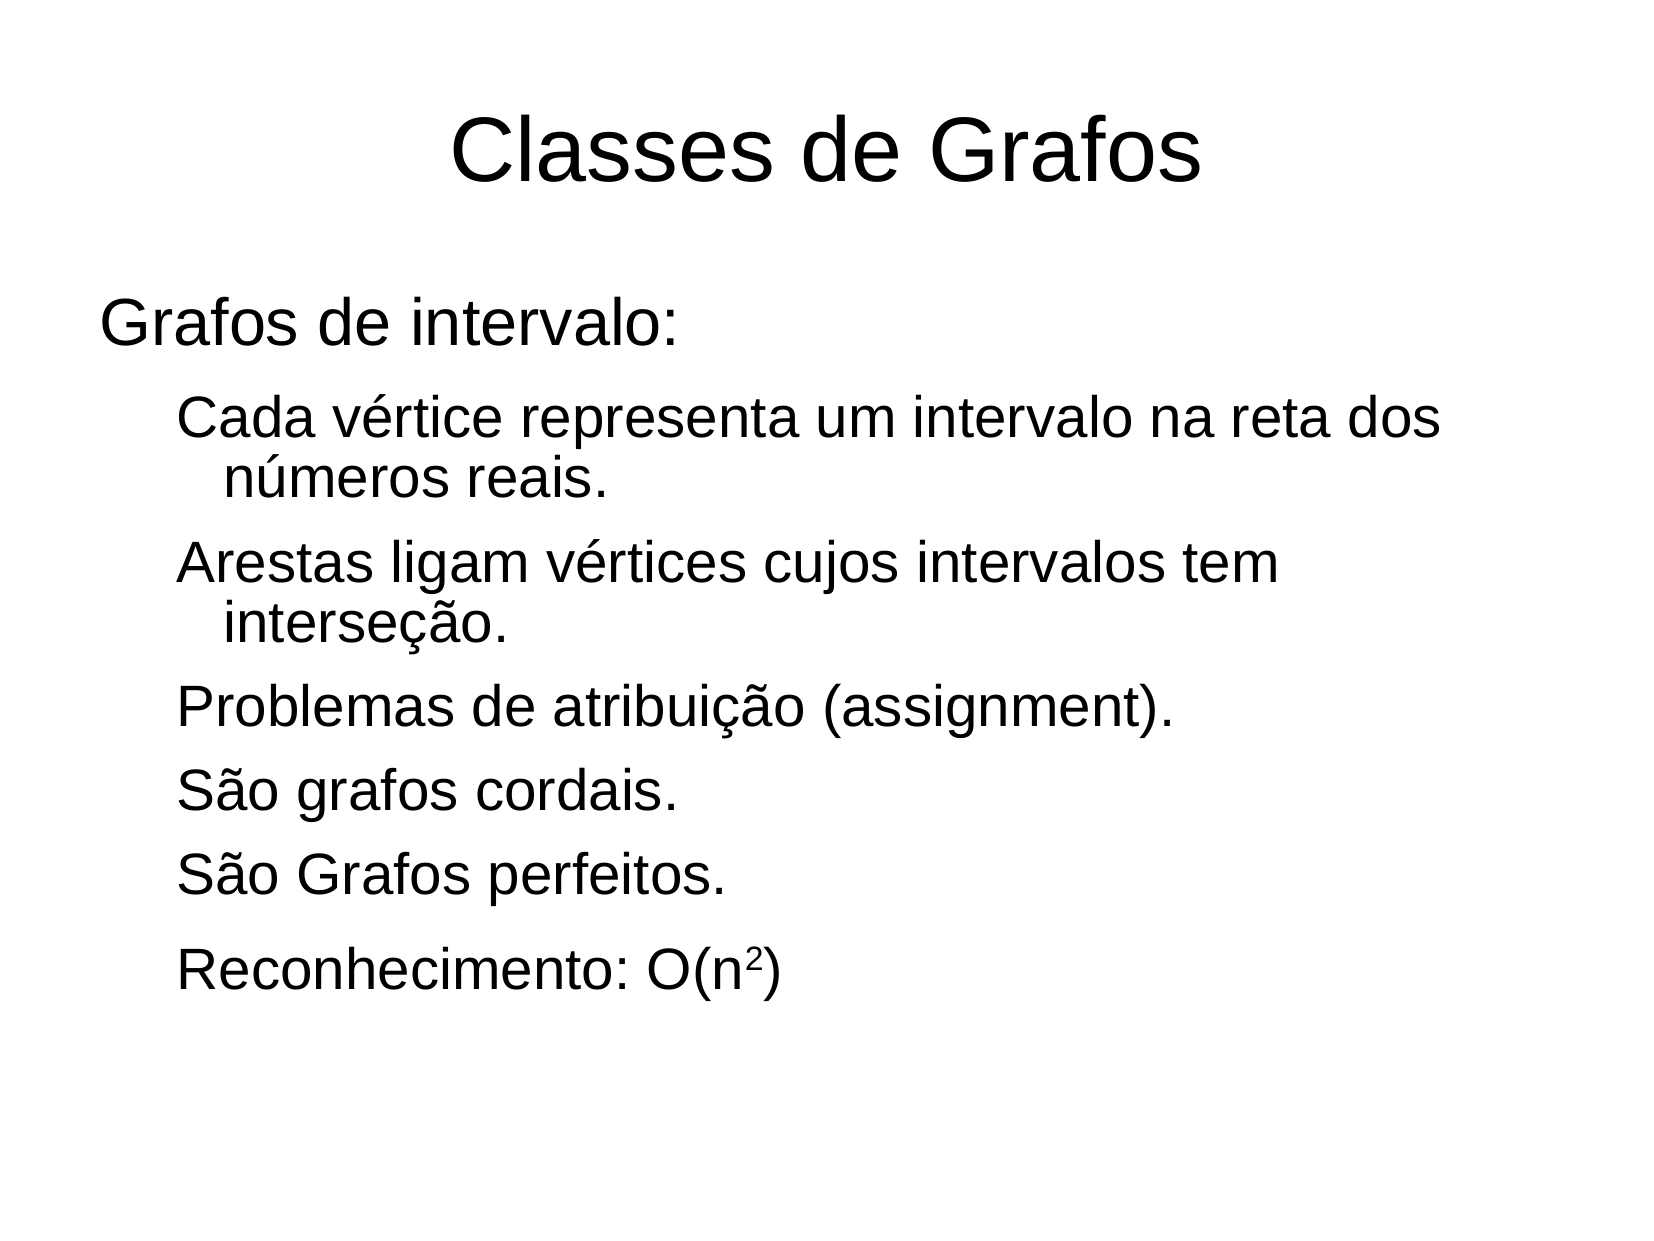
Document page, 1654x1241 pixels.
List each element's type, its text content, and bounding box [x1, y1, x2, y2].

title Classes de Grafos [82, 56, 1571, 250]
list Grafos de intervalo: Cada vértice representa um intervalo na reta dos números reais. Arestas ligam vértices cujos intervalos tem interseção. Problemas de atribuição (assignment). São grafos cordais. São Grafos perfeitos. Reconhecimento: O(n2)‏ [82, 290, 1571, 1094]
